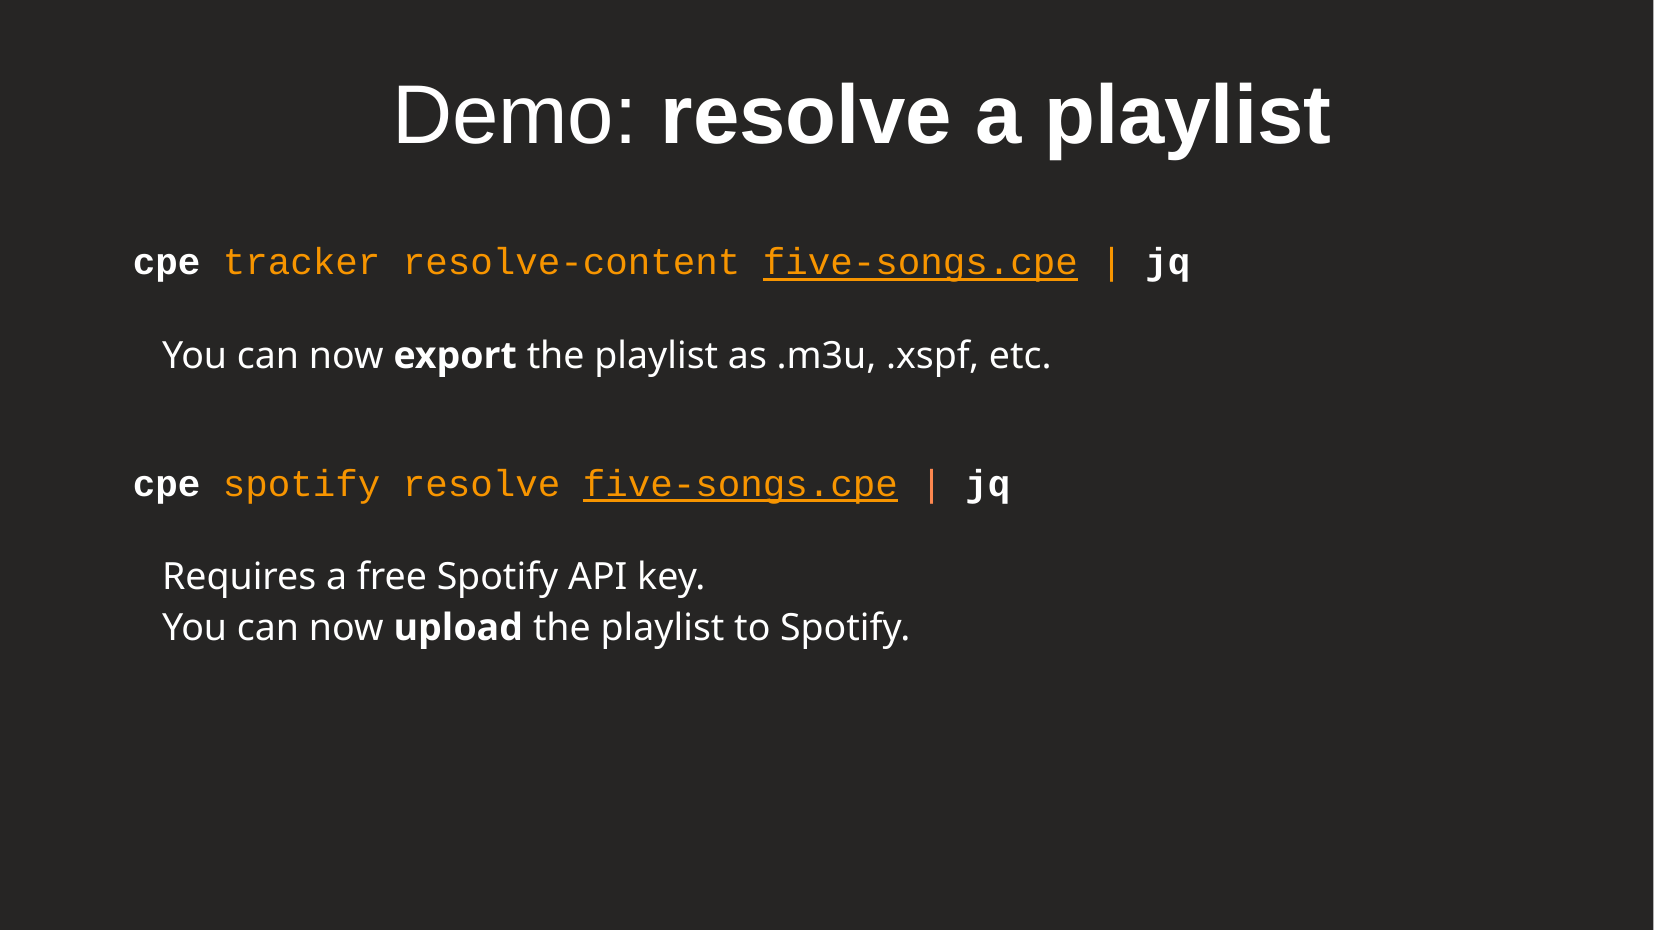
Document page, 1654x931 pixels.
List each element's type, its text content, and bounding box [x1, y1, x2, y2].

text_box cpe tracker resolve-content five-songs.cpe | jq You can now export the playlist as .m3u, .xspf, etc. cpe spotify resolve five-songs.cpe | jq Requires a free Spotify API key. You can now upload the playlist to Spotify. [118, 236, 1447, 723]
title Demo: resolve a playlist [82, 37, 1571, 193]
